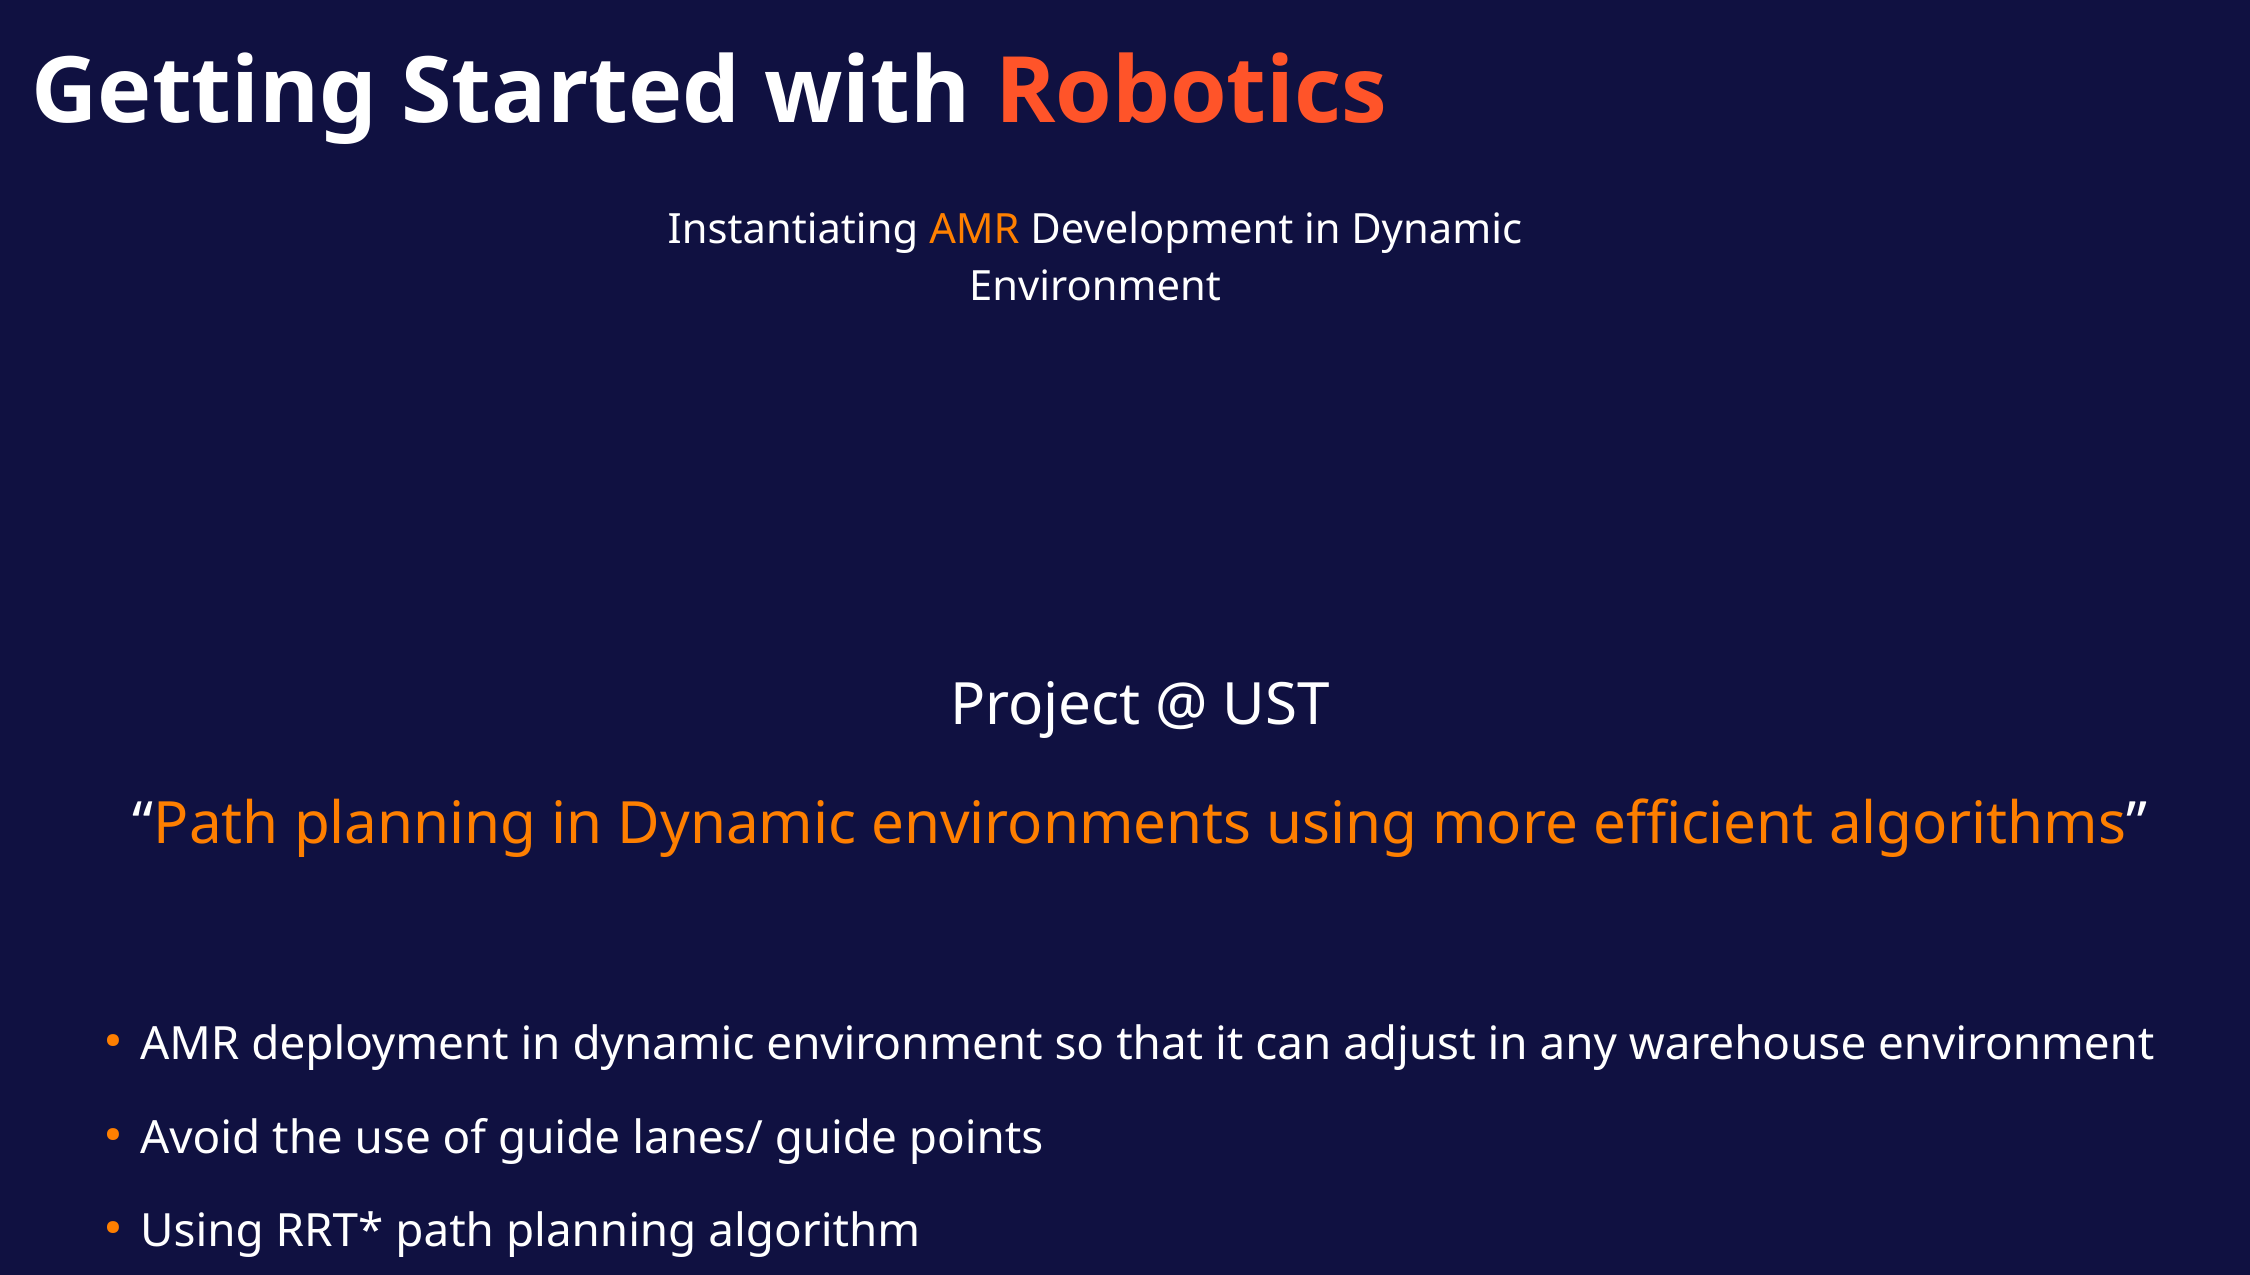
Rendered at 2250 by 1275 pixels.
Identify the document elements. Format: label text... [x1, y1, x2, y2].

text_box Project @ UST “Path planning in Dynamic environments using more efficient algorithms” AMR deployment in dynamic environment so that it can adjust in any warehouse environment Avoid the use of guide lanes/ guide points Using RRT* path planning algorithm [90, 614, 2191, 1156]
text_box Getting Started with Robotics [16, 17, 1354, 136]
text_box Instantiating AMR Development in Dynamic Environment [525, 191, 1666, 300]
